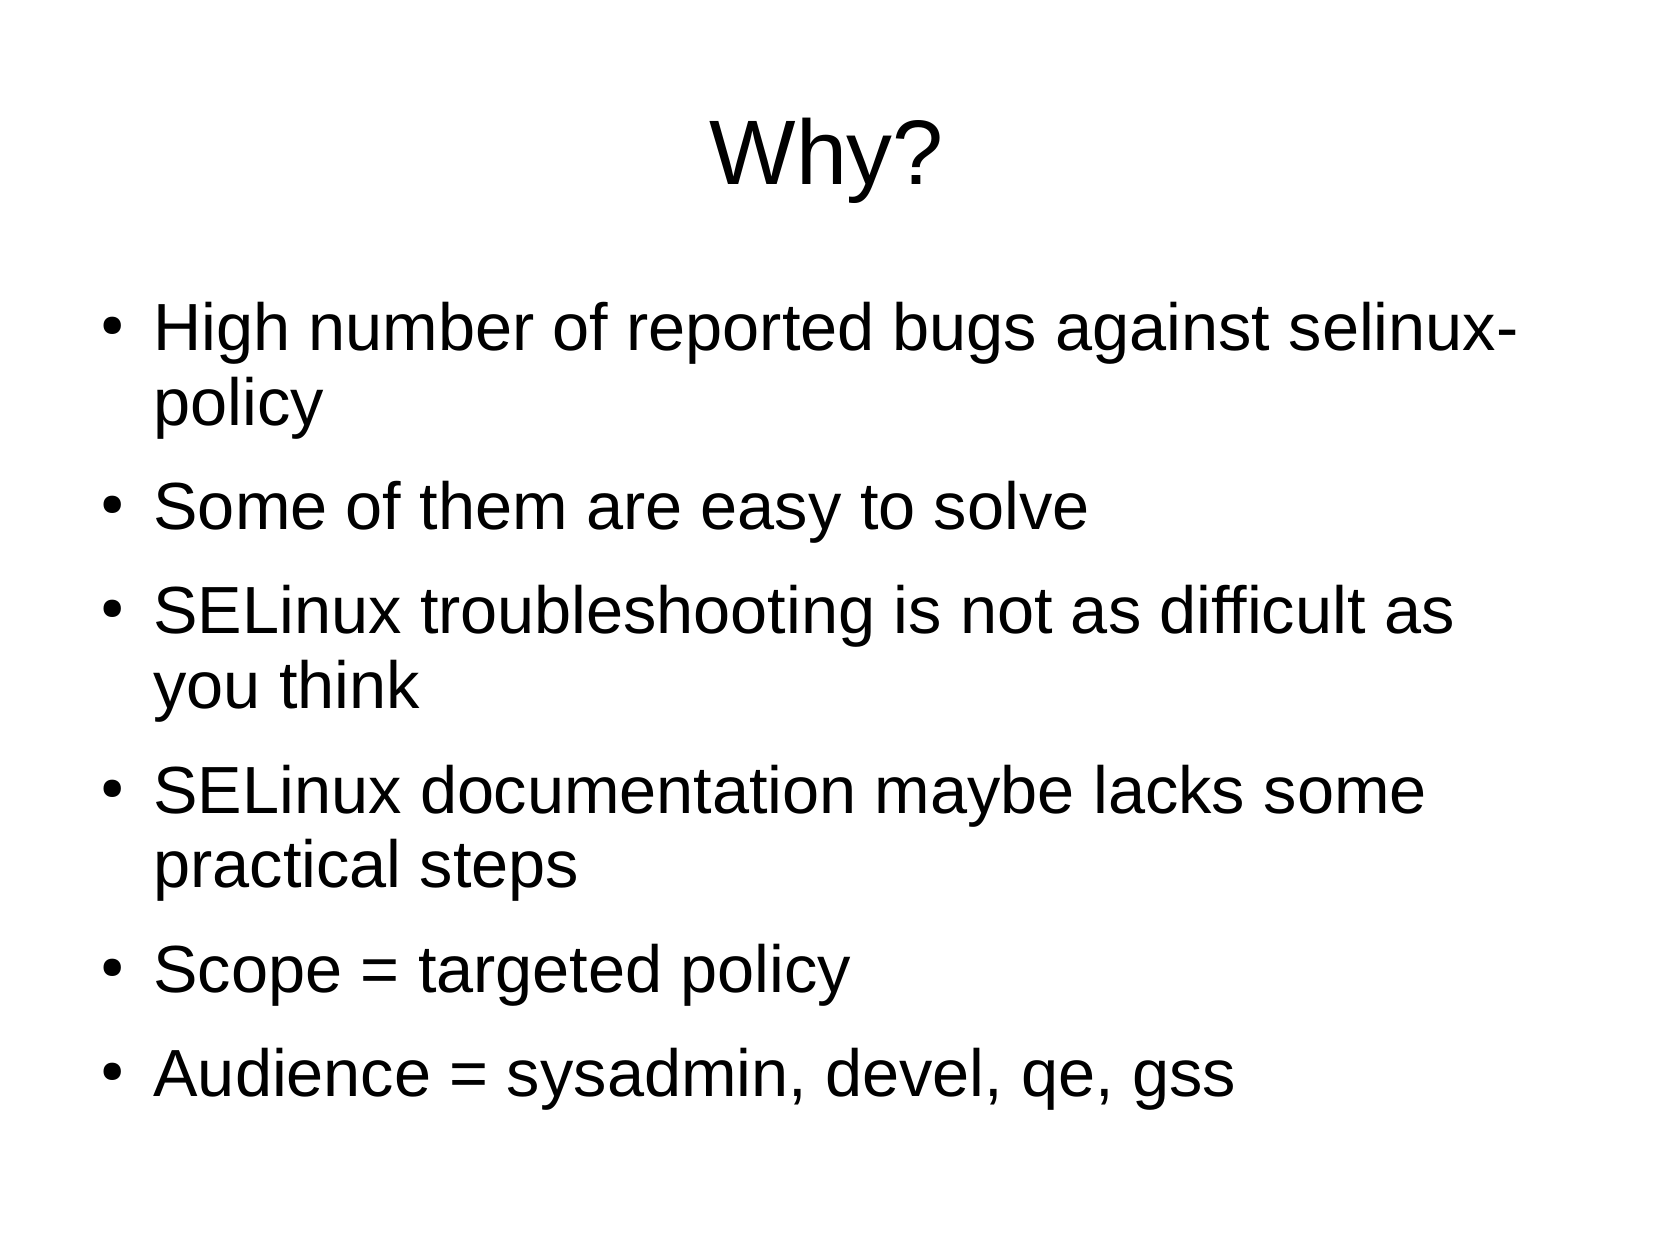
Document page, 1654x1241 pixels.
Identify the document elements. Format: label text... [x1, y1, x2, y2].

list High number of reported bugs against selinux-policy Some of them are easy to solve SELinux troubleshooting is not as difficult as you think SELinux documentation maybe lacks some practical steps Scope = targeted policy Audience = sysadmin, devel, qe, gss [82, 290, 1571, 1171]
title Why? [82, 49, 1571, 257]
